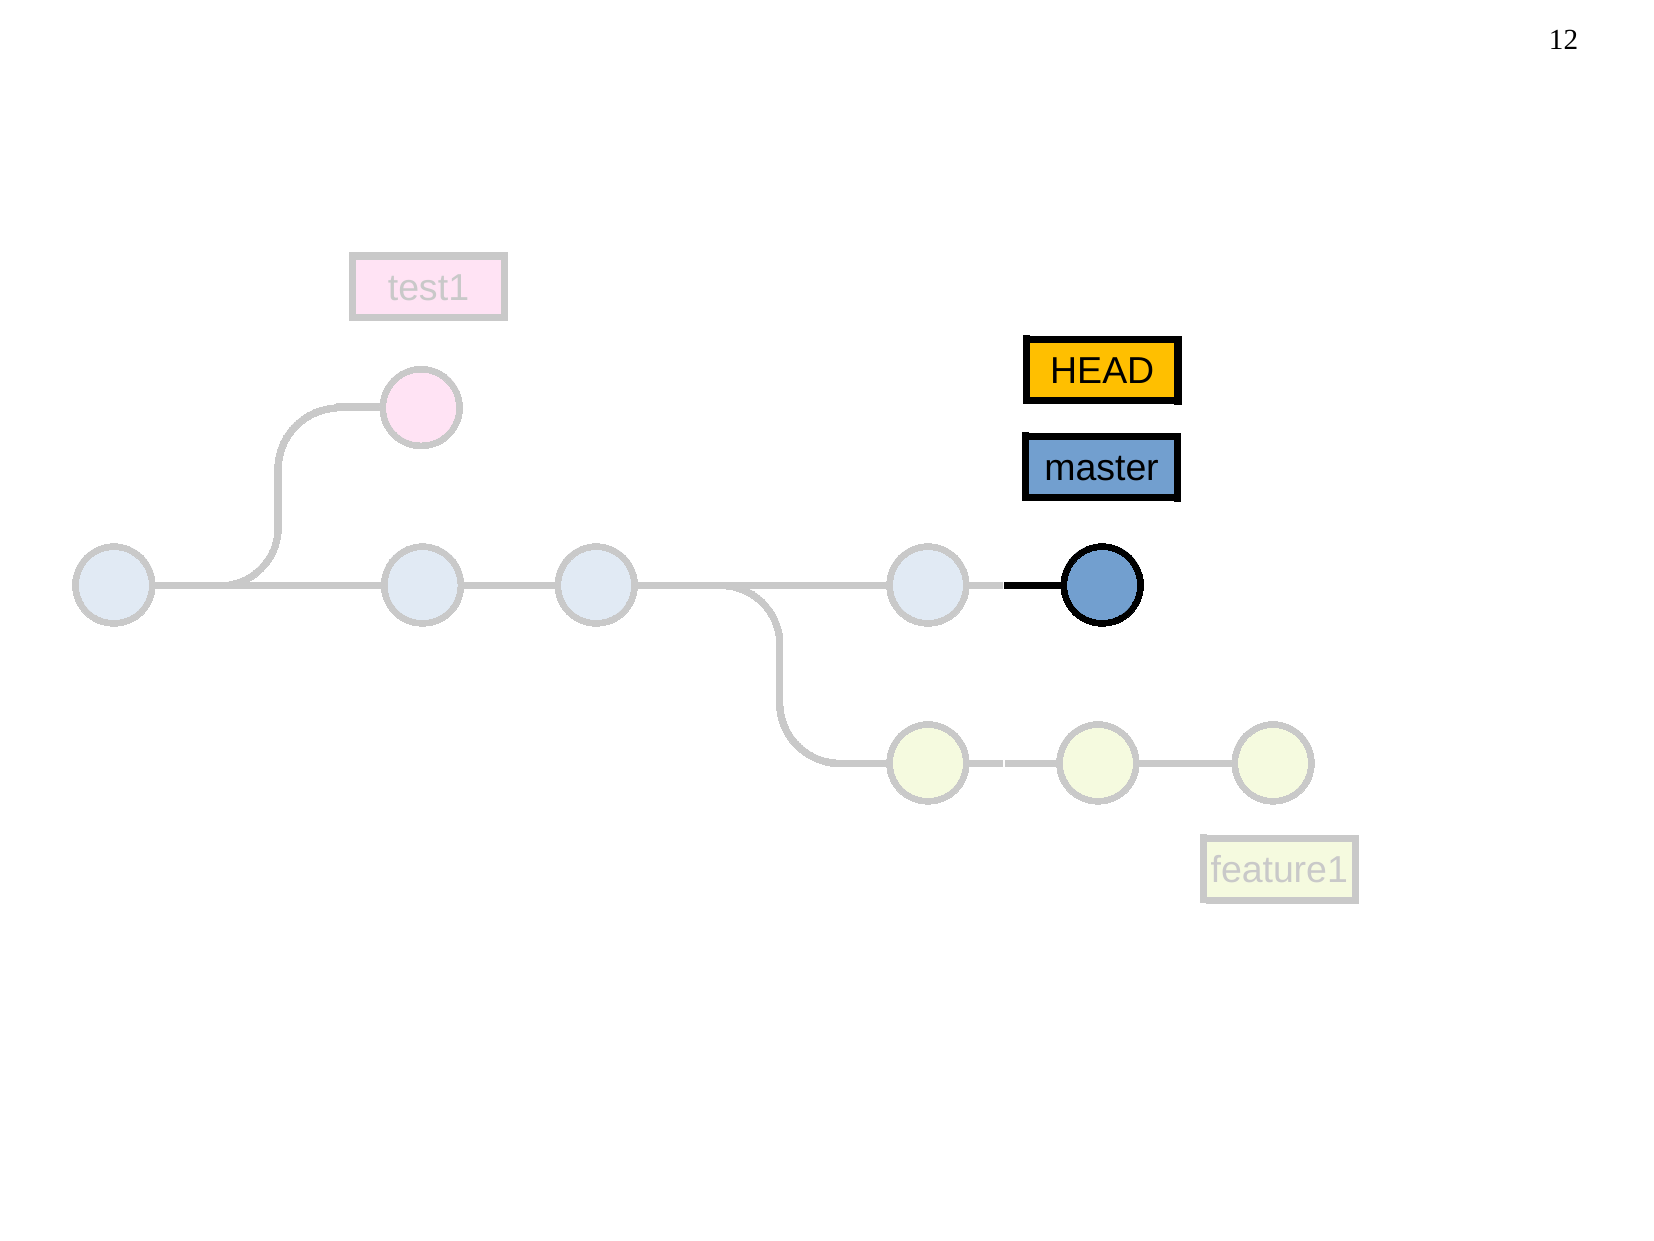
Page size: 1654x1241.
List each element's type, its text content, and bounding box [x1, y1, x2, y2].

text_box [1022, 432, 1181, 502]
text_box [47, 212, 1394, 934]
text_box master [1029, 440, 1174, 494]
text_box [1023, 335, 1182, 405]
text_box HEAD [1030, 343, 1174, 397]
